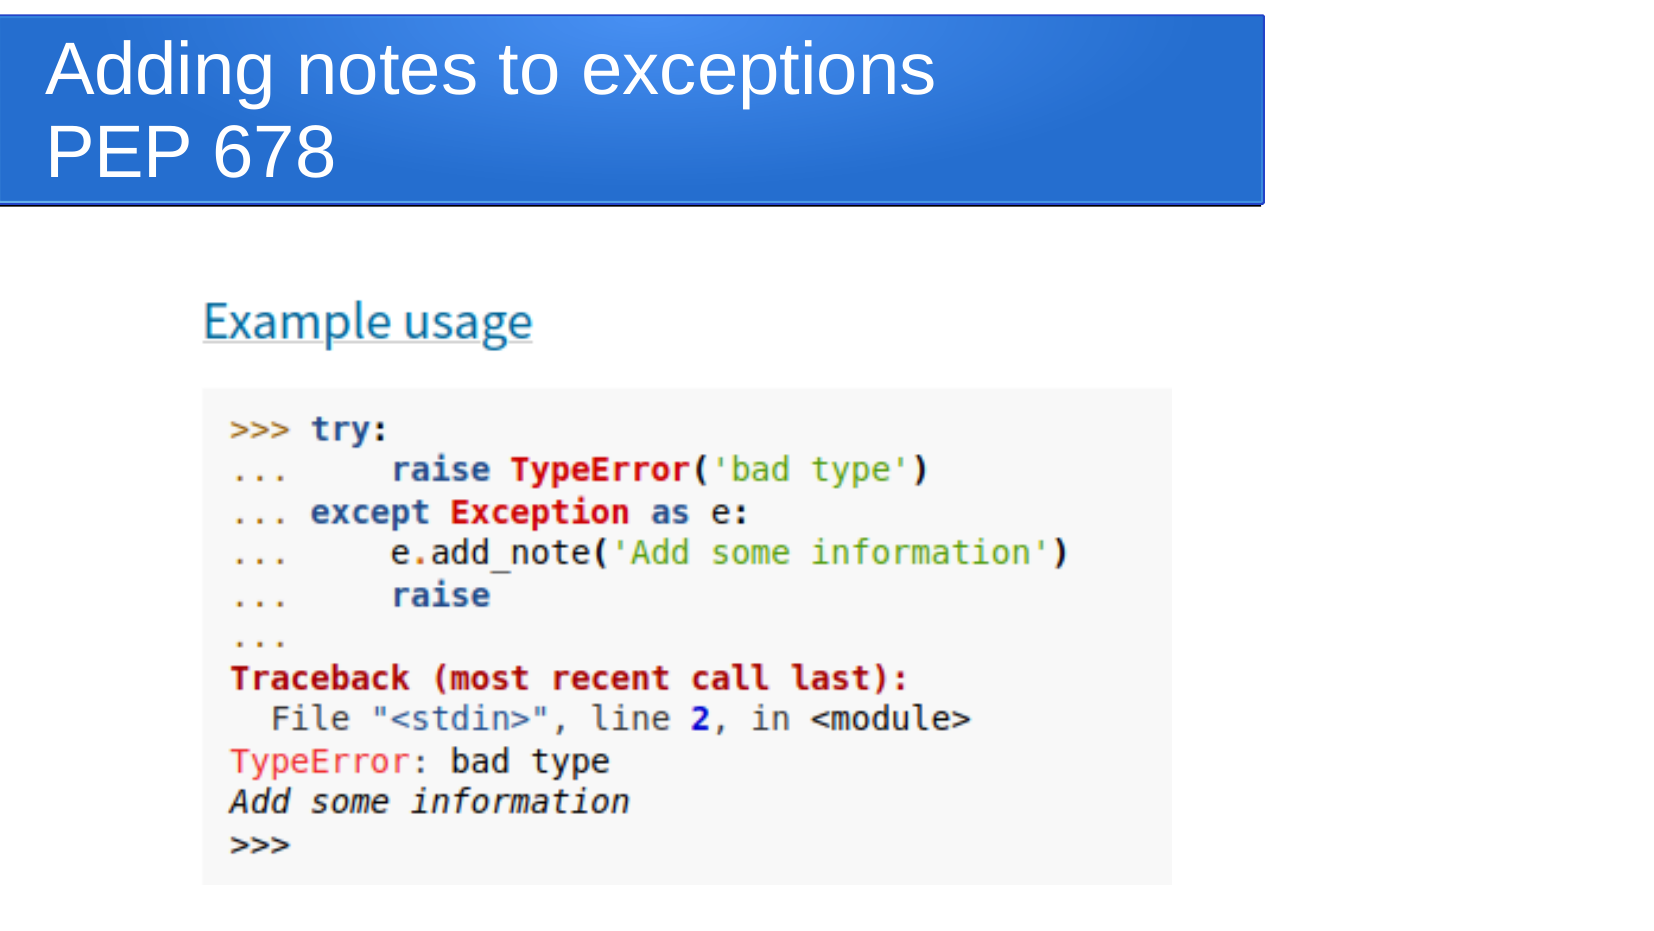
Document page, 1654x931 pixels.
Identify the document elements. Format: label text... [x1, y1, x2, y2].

picture [144, 268, 1172, 886]
title Adding notes to exceptions PEP 678 [45, 26, 1066, 193]
